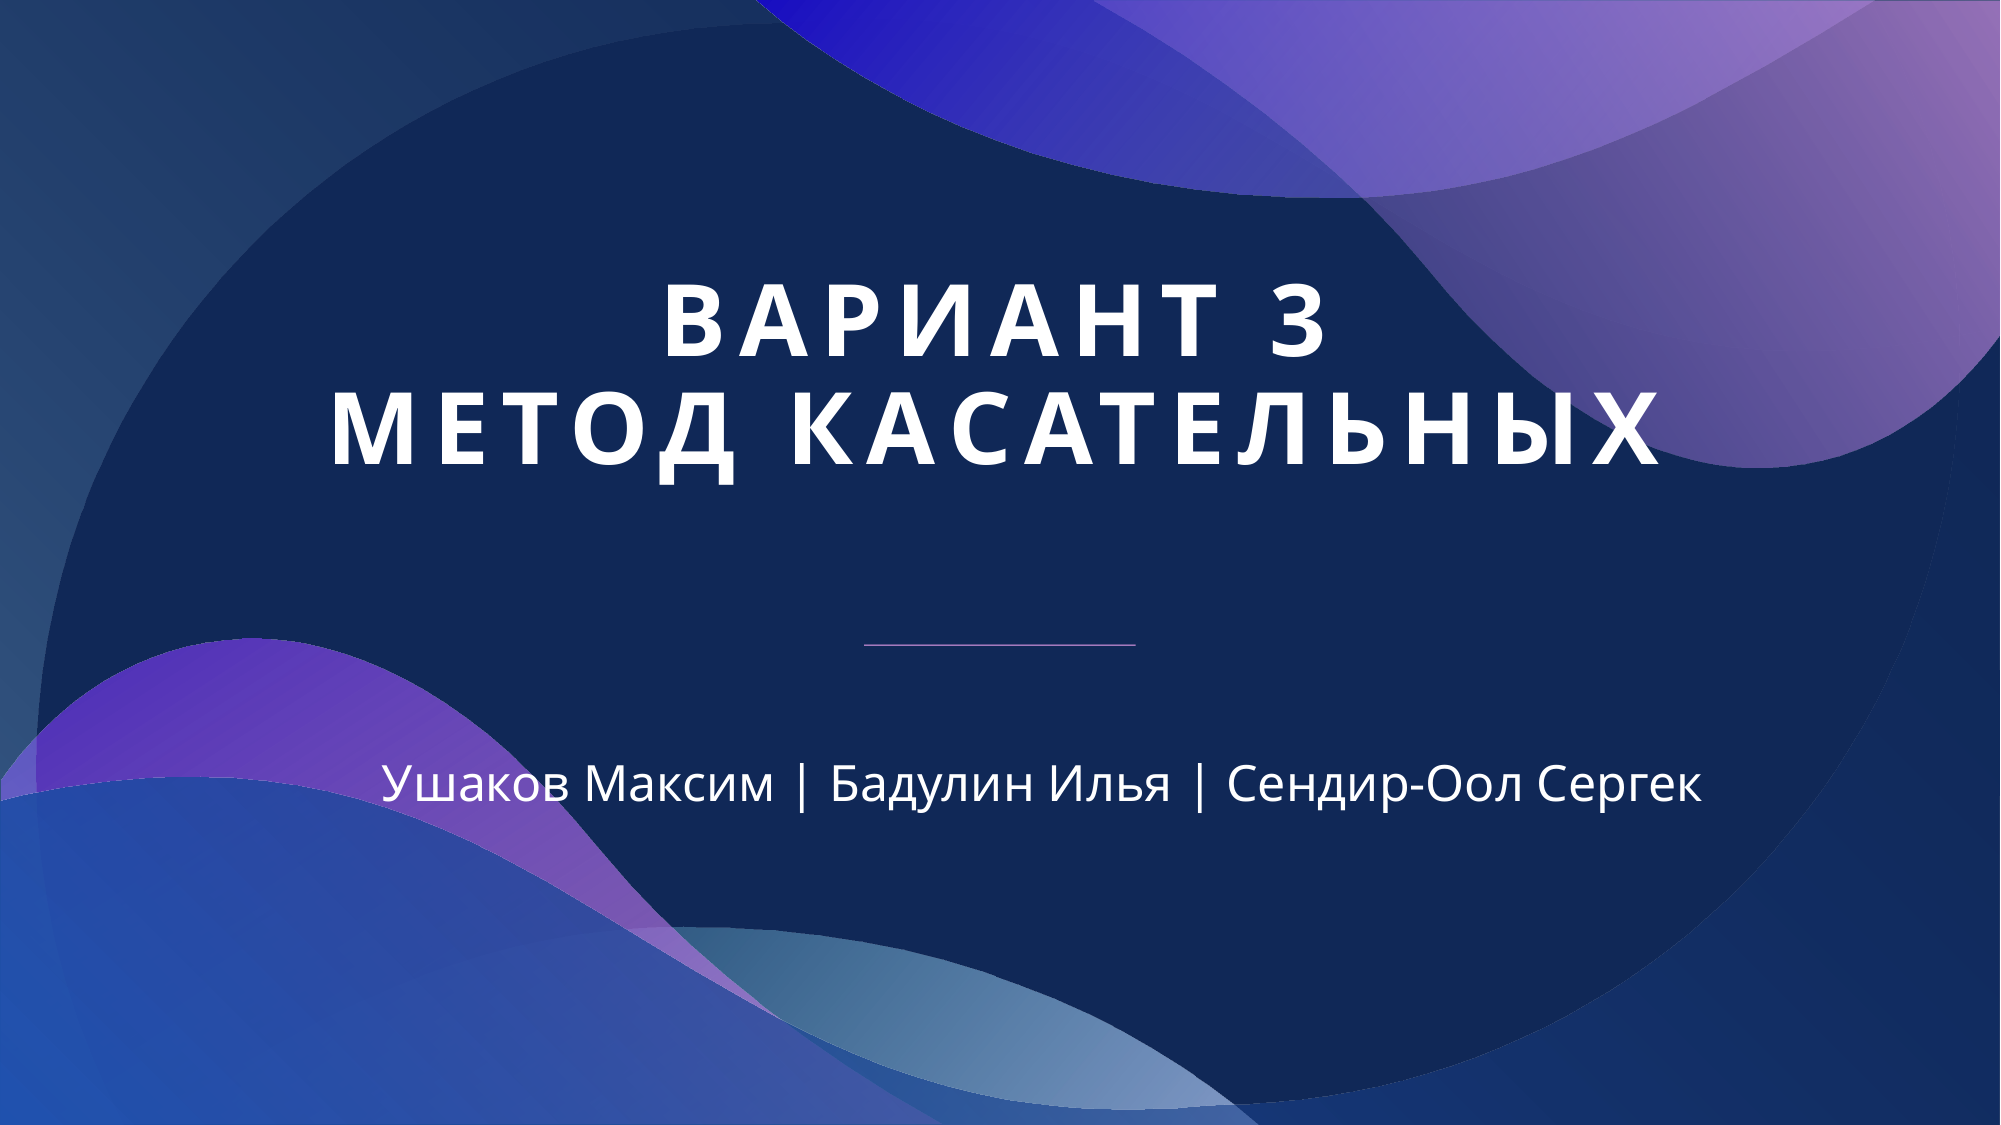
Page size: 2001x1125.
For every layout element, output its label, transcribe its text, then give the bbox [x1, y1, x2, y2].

text_box Ушаков Максим | Бадулин Илья | Сендир-Оол Сергек [186, 713, 1913, 937]
title Вариант 3 Метод касательных [186, 221, 1814, 614]
